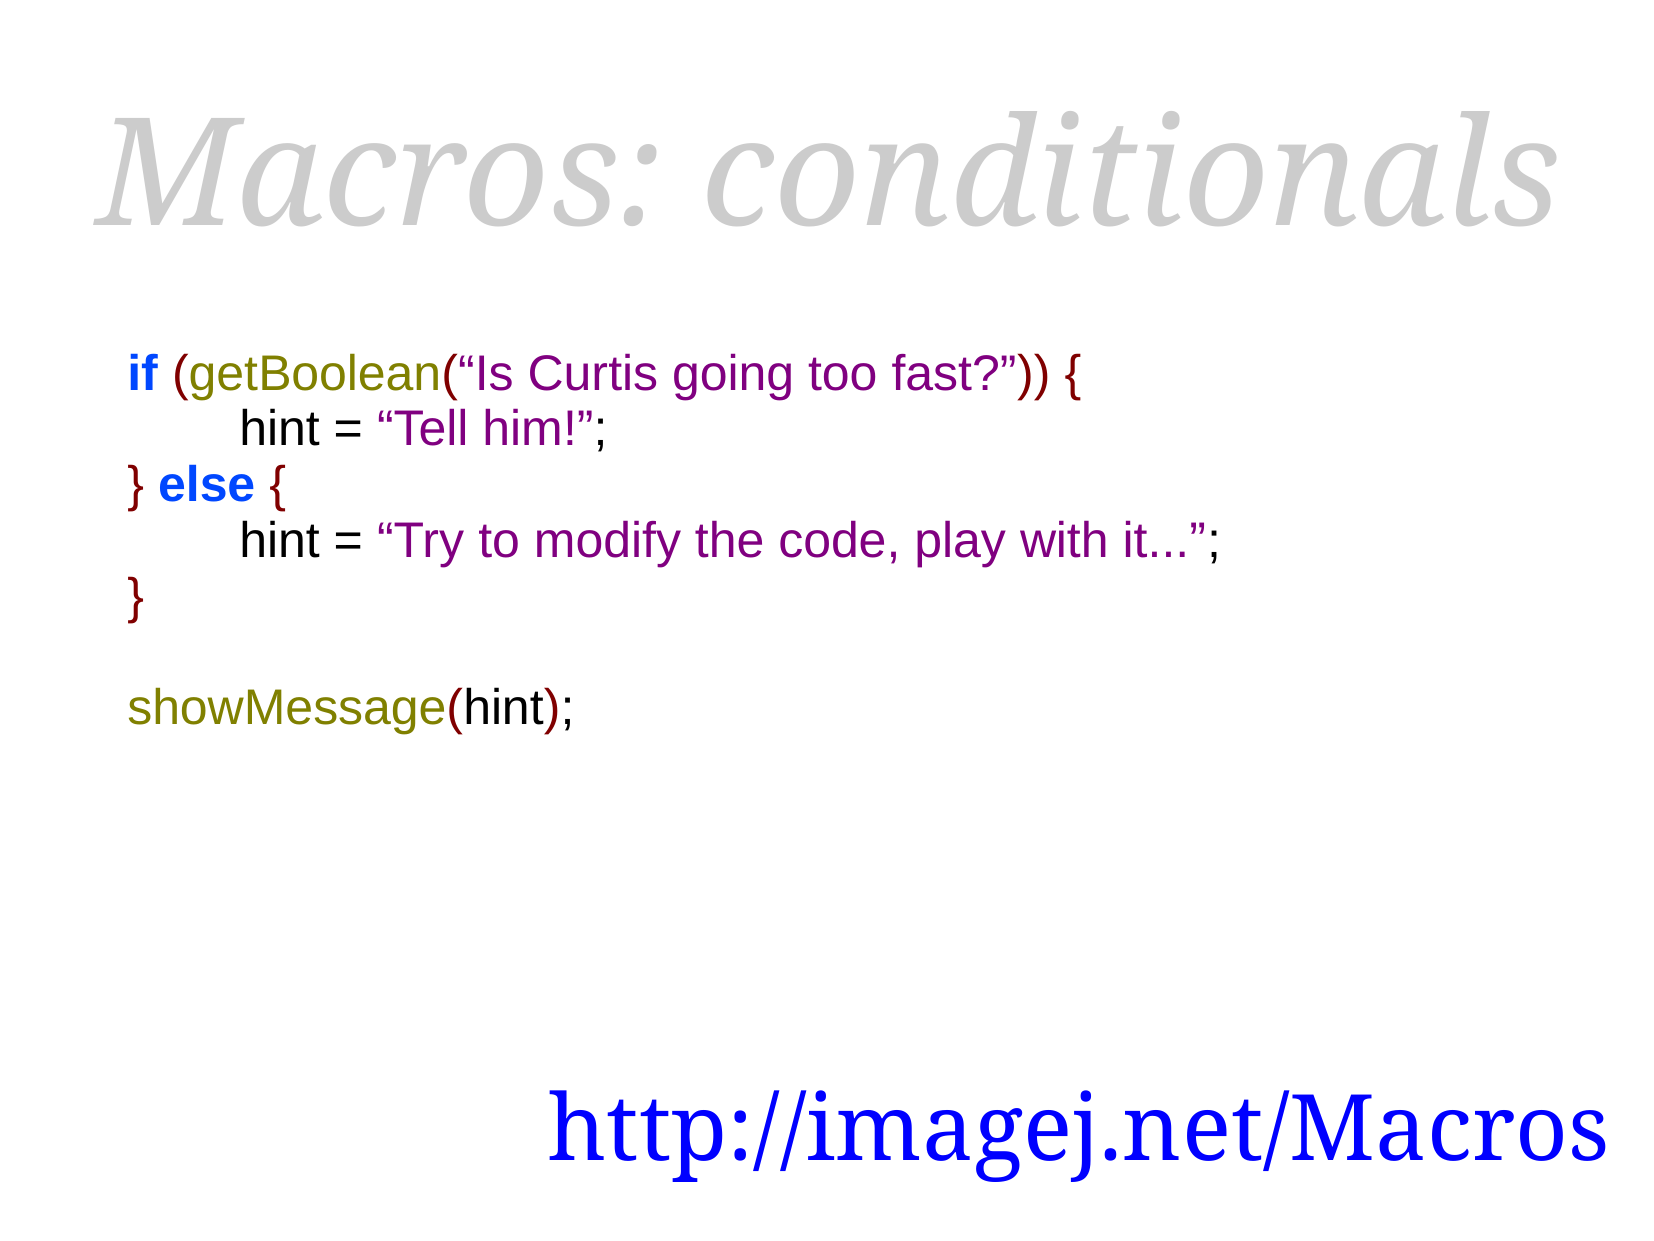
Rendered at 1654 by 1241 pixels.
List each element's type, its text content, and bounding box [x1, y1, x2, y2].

text_box http://imagej.net/Macros [50, 1055, 1626, 1172]
text_box if (getBoolean(“Is Curtis going too fast?”)) { hint = “Tell him!”; } else { hint = “Try to modify the code, play with it...”; } showMessage(hint); [112, 337, 1538, 743]
text_box Macros: conditionals [81, 57, 1654, 239]
